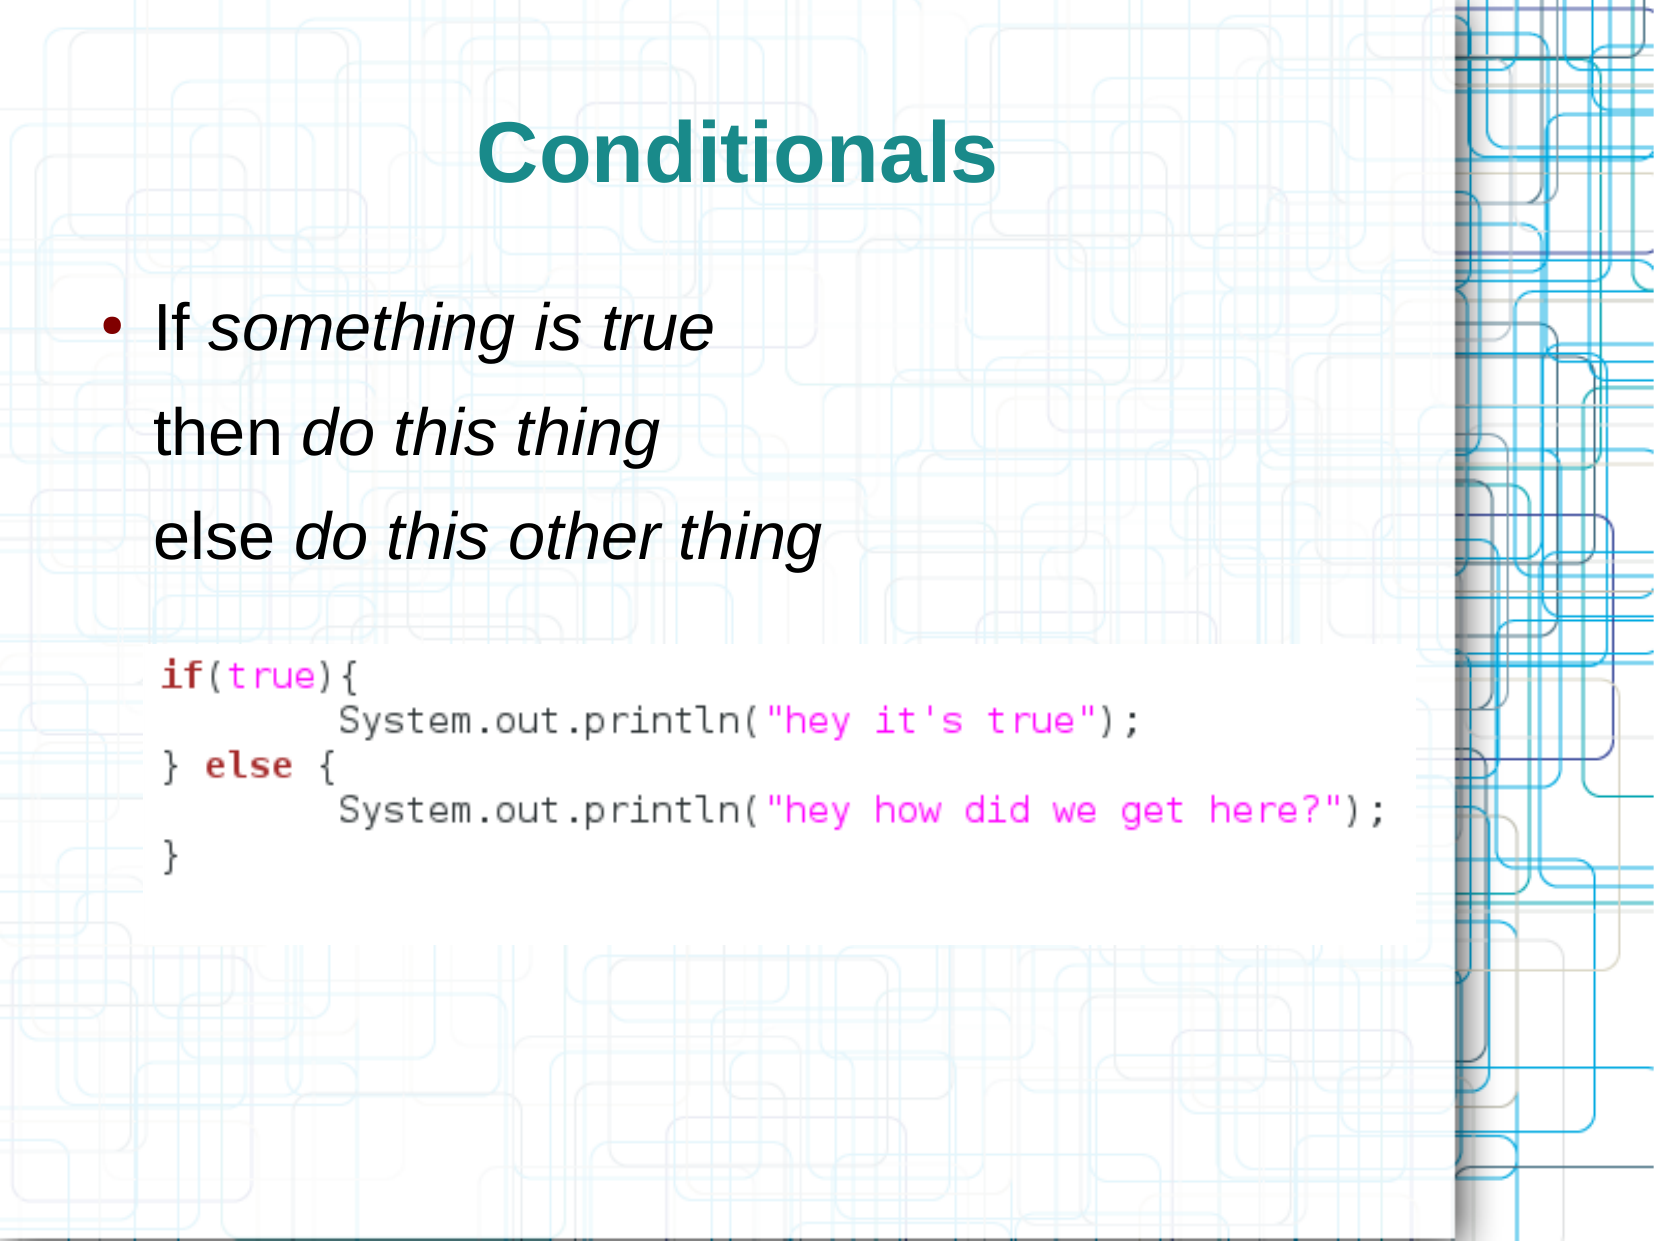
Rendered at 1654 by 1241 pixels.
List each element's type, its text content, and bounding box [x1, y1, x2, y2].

title Conditionals [59, 49, 1418, 257]
list If something is true then do this thing else do this other thing [82, 290, 1418, 1010]
picture [0, 0, 1654, 1241]
